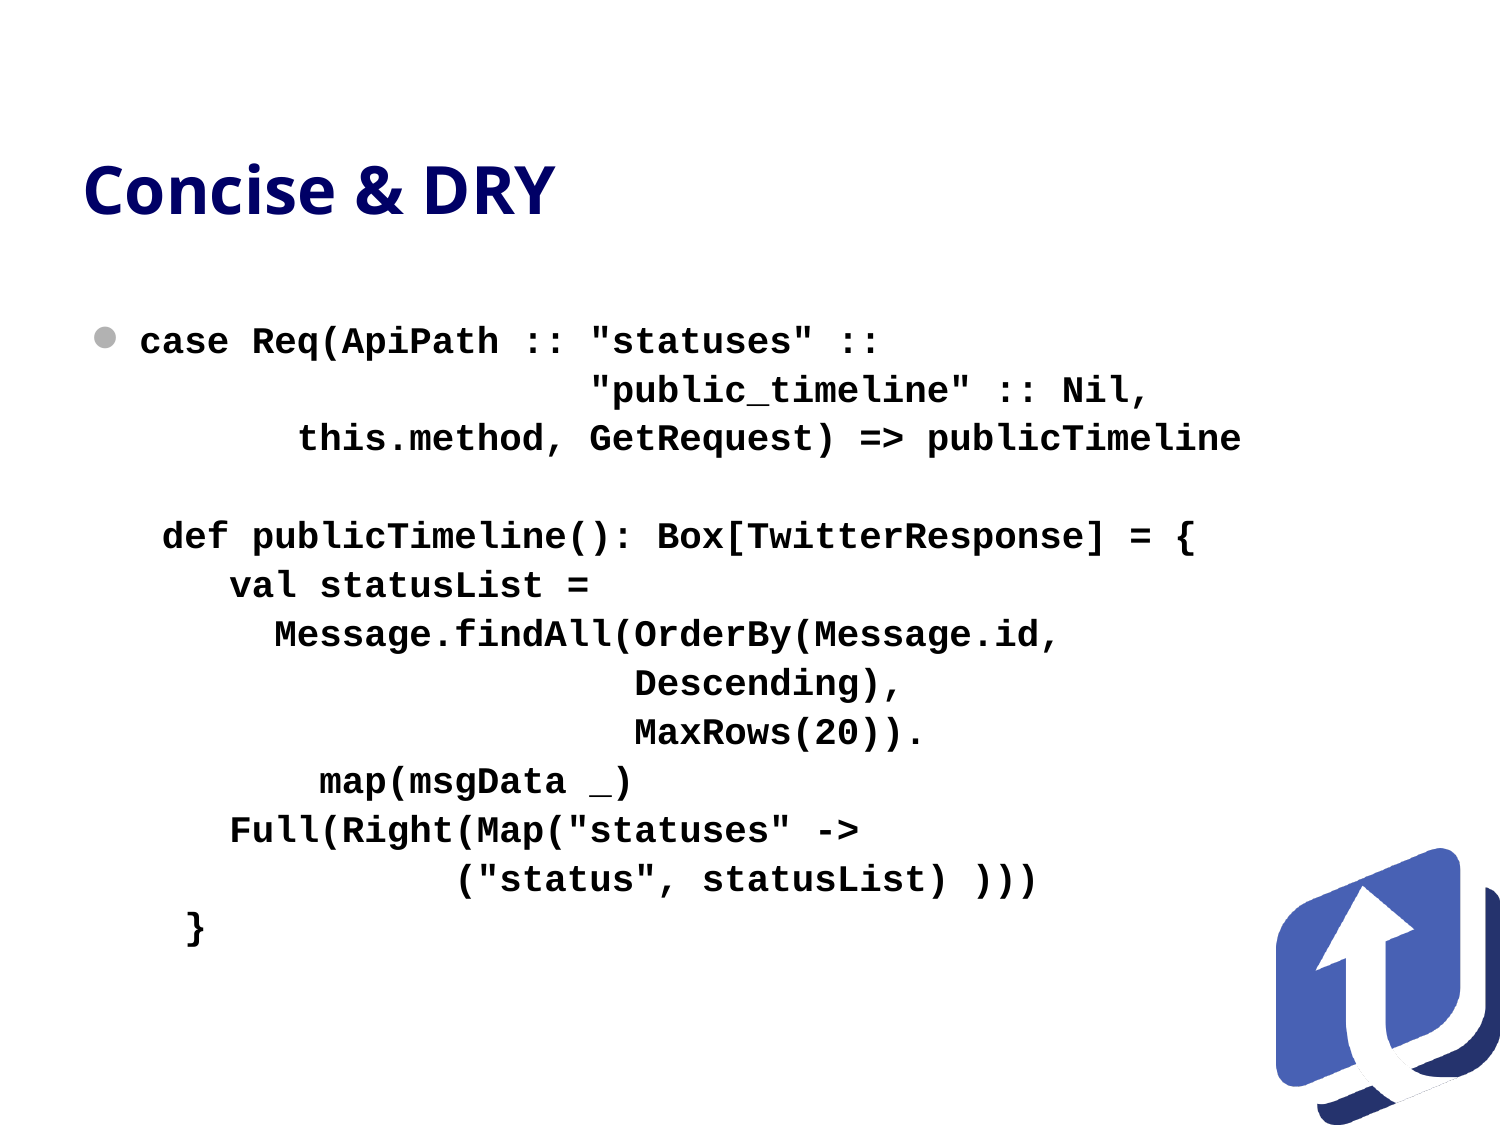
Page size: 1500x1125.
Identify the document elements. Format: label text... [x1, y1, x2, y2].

list case Req(ApiPath :: "statuses" :: "public_timeline" :: Nil, this.method, GetRequest) => publicTimeline def publicTimeline(): Box[TwitterResponse] = { val statusList = Message.findAll(OrderBy(Message.id, Descending), MaxRows(20)). map(msgData _) Full(Right(Map("statuses" -> ("status", statusList) ))) } [74, 307, 1273, 1085]
picture [1276, 848, 1500, 1125]
title Concise & DRY [74, 98, 1423, 242]
